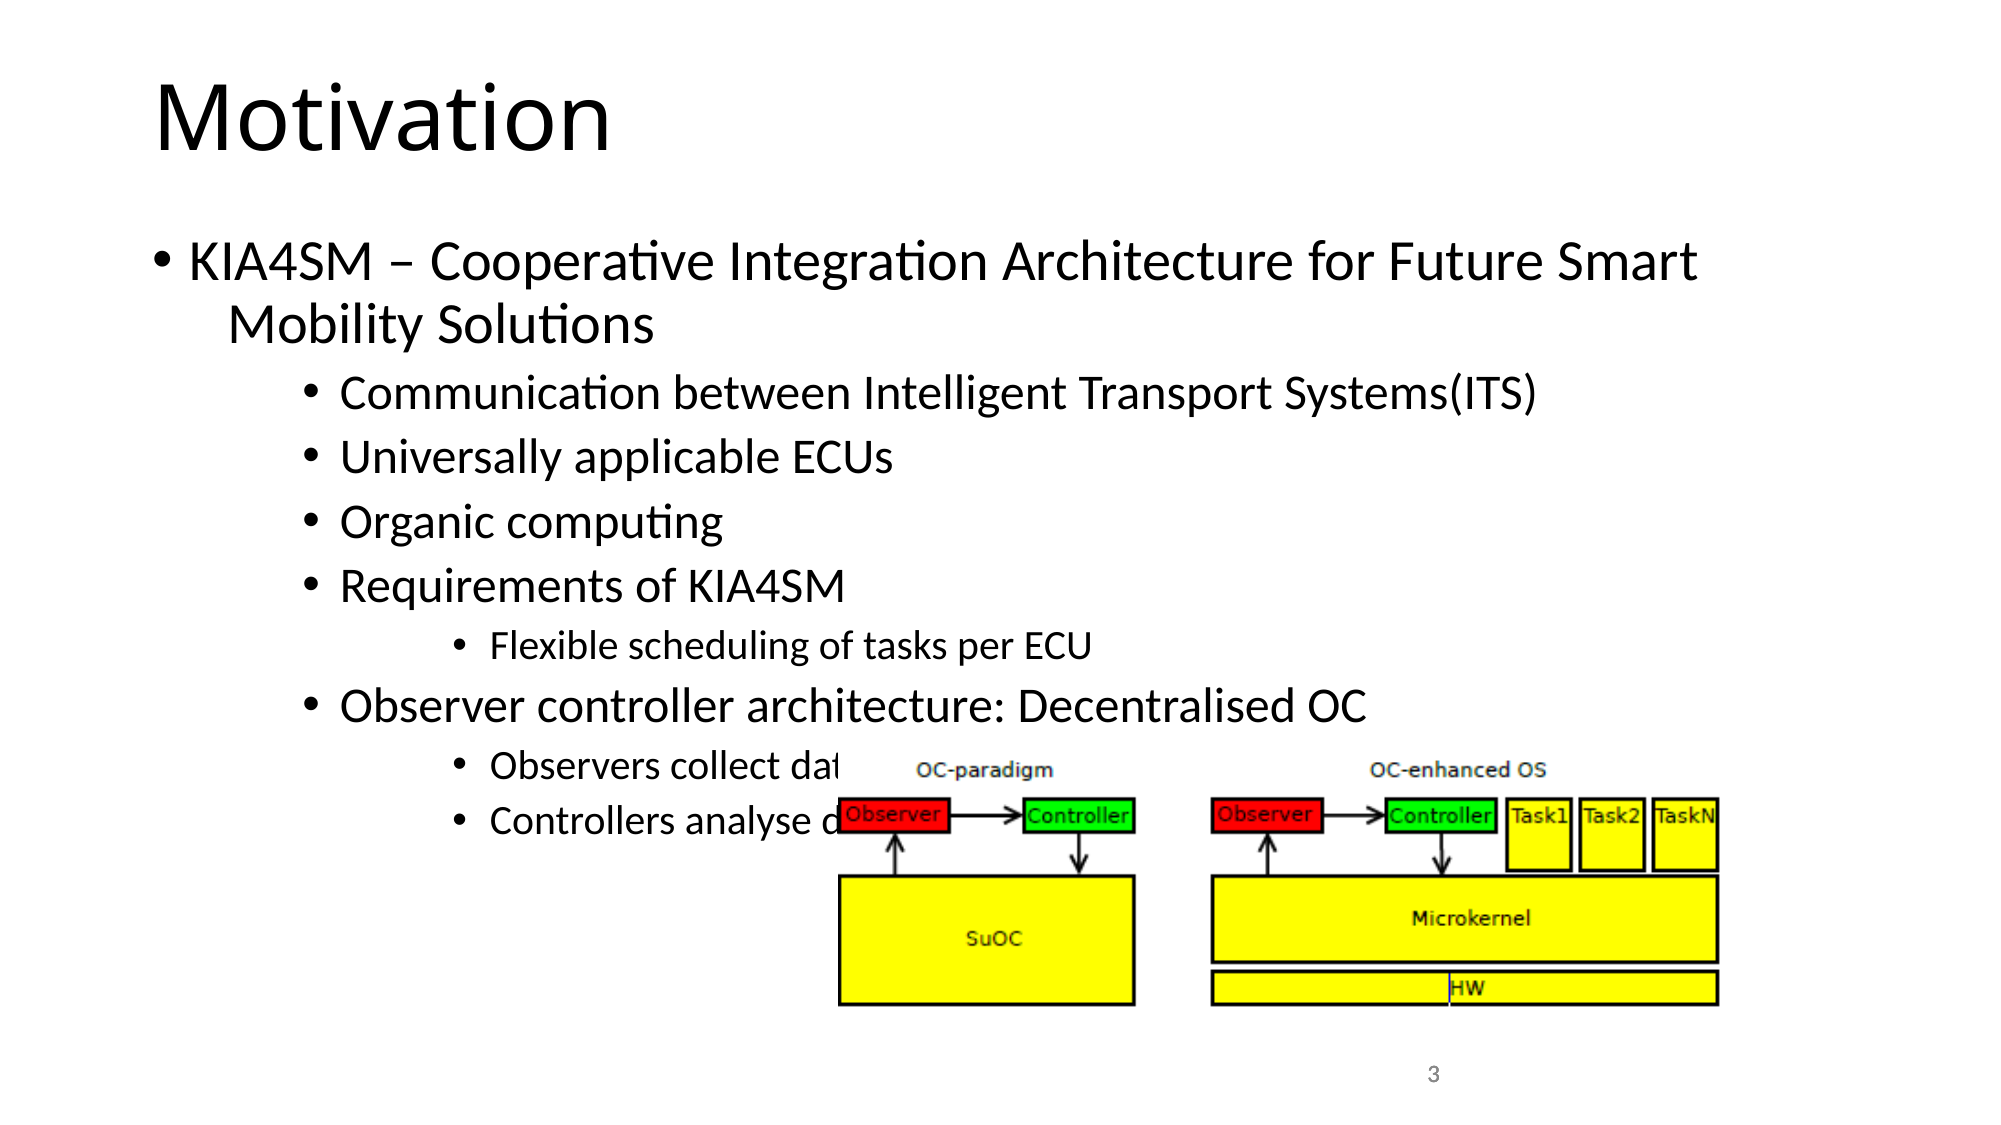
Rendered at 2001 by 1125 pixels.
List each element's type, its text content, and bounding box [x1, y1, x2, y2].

text_box [1412, 1042, 1863, 1103]
title Motivation [137, 49, 1863, 193]
picture [838, 739, 1727, 1014]
list KIA4SM – Cooperative Integration Architecture for Future Smart Mobility Solutions Communication between Intelligent Transport Systems(ITS) Universally applicable ECUs Organic computing Requirements of KIA4SM Flexible scheduling of tasks per ECU Observer controller architecture: Decentralised OC Observers collect data Controllers analyse data [137, 222, 1818, 1014]
